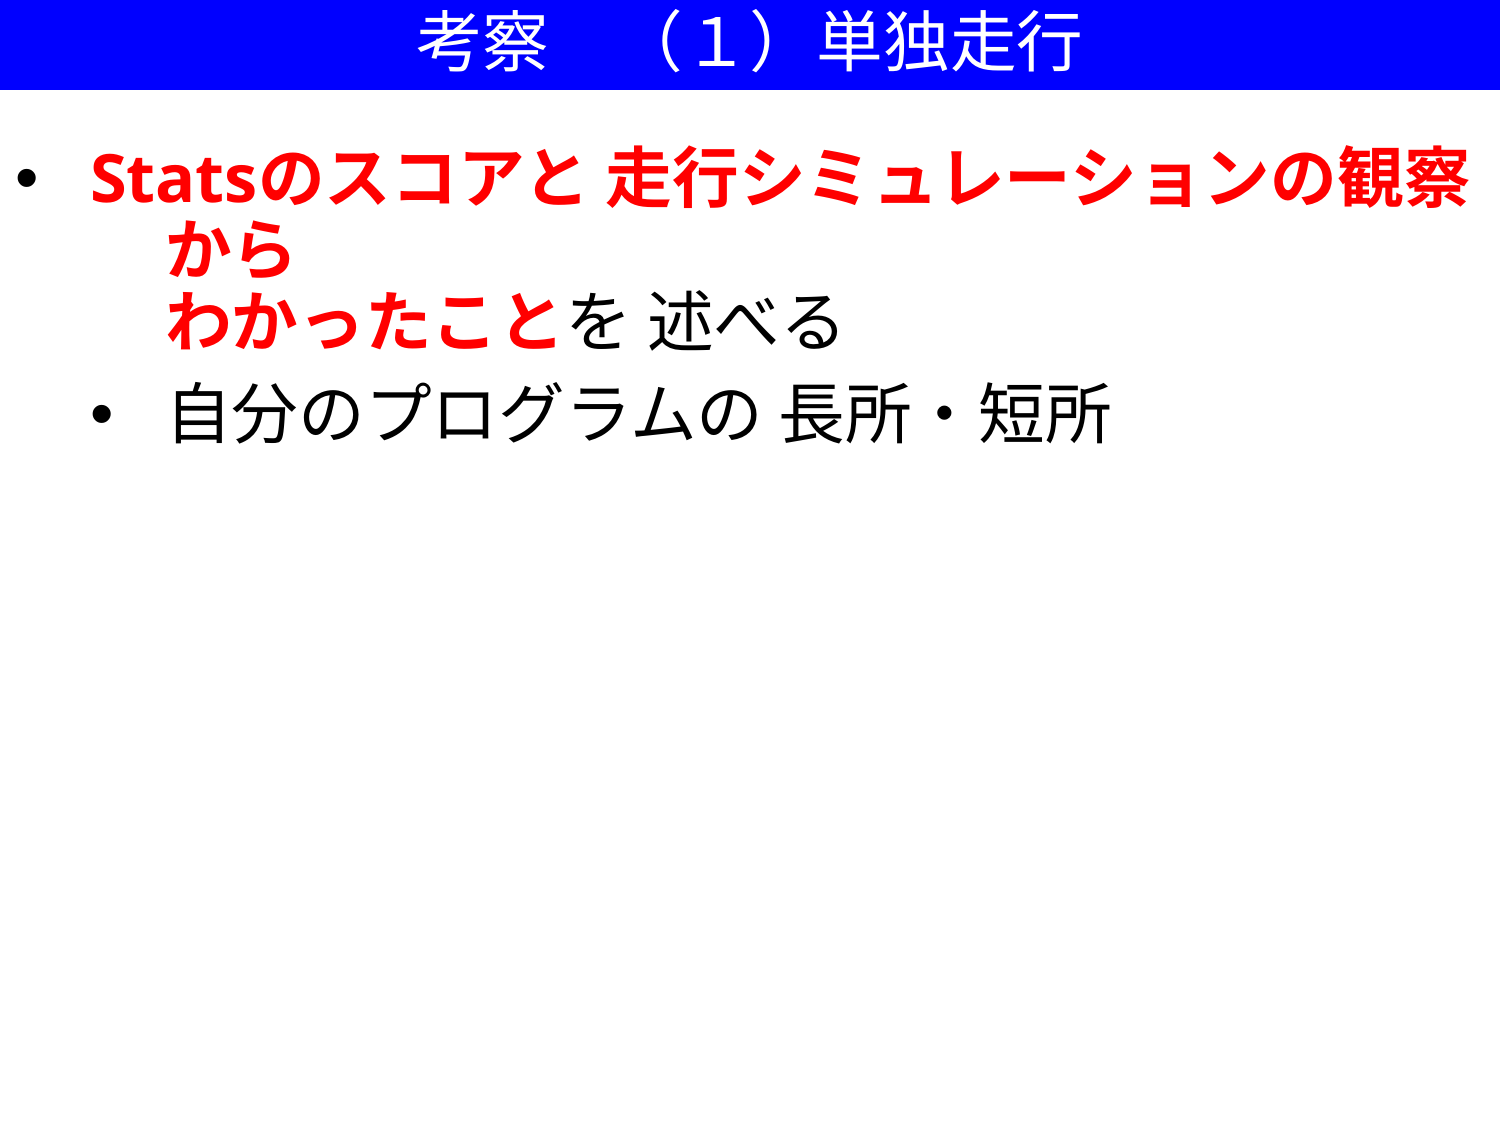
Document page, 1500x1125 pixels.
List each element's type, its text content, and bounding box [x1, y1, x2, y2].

subtitle Statsのスコアと 走行シミュレーションの観察から わかったことを 述べる 自分のプログラムの 長所・短所 [0, 137, 1500, 1125]
text_box 考察 （１）単独走行 [0, 0, 1500, 90]
